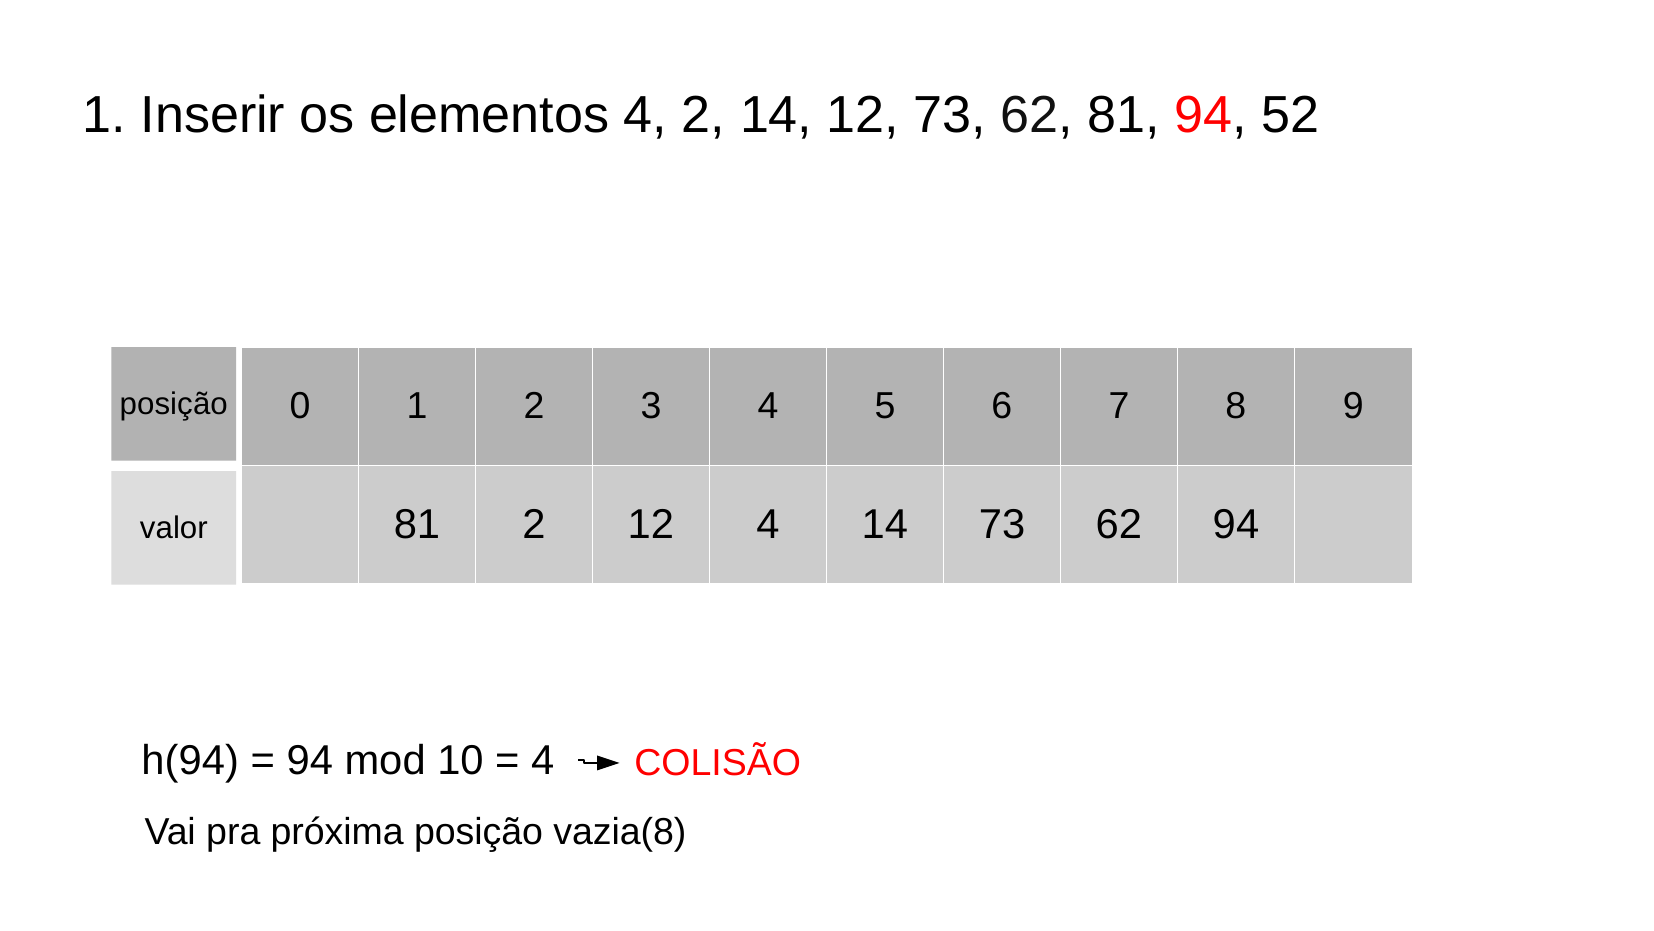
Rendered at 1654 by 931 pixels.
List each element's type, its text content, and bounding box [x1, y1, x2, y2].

text_box h(94) = 94 mod 10 = 4 [126, 729, 579, 791]
table_header 3 [593, 348, 709, 465]
table_cell 81 [359, 466, 475, 583]
table_cell 62 [1061, 466, 1177, 583]
table_header 4 [710, 348, 826, 465]
table_header 6 [944, 348, 1060, 465]
text_box Vai pra próxima posição vazia(8) [129, 803, 733, 903]
table_cell 14 [827, 466, 943, 583]
text_box posição [111, 347, 237, 461]
table_header 2 [476, 348, 592, 465]
table_cell [242, 466, 358, 583]
table_header 0 [242, 348, 358, 465]
table_cell 12 [593, 466, 709, 583]
table_header 8 [1178, 348, 1294, 465]
table_cell 2 [476, 466, 592, 583]
table_cell 73 [944, 466, 1060, 583]
table_cell [1295, 466, 1412, 583]
text_box COLISÃO [619, 734, 816, 792]
table_cell 4 [710, 466, 826, 583]
table_header 9 [1295, 348, 1412, 465]
table_header 1 [359, 348, 475, 465]
table_header 7 [1061, 348, 1177, 465]
table_cell 94 [1178, 466, 1294, 583]
table_header 5 [827, 348, 943, 465]
title 1. Inserir os elementos 4, 2, 14, 12, 73, 62, 81, 94, 52 [82, 37, 1571, 193]
text_box valor [111, 471, 237, 585]
